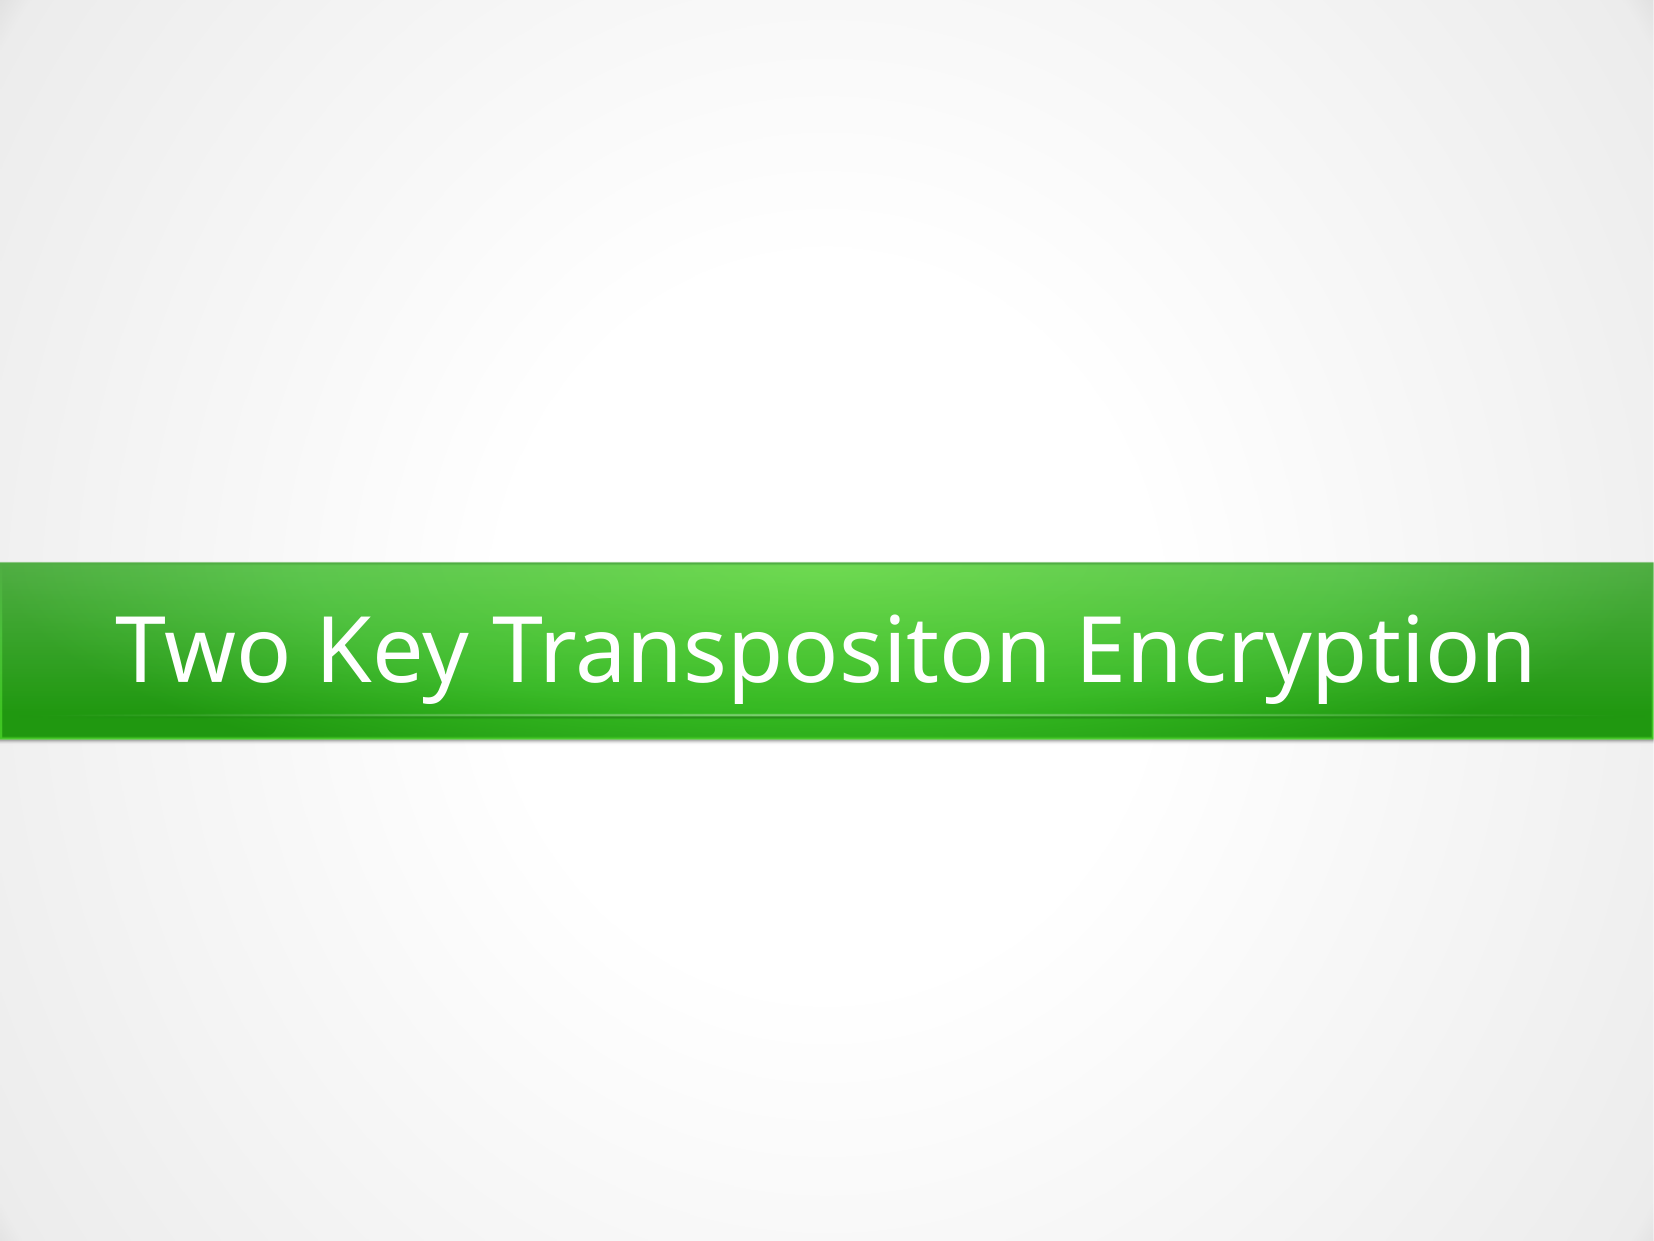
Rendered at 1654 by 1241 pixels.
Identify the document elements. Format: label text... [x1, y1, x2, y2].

picture [0, 0, 1654, 1241]
title Two Key Transpositon Encryption [82, 578, 1571, 715]
